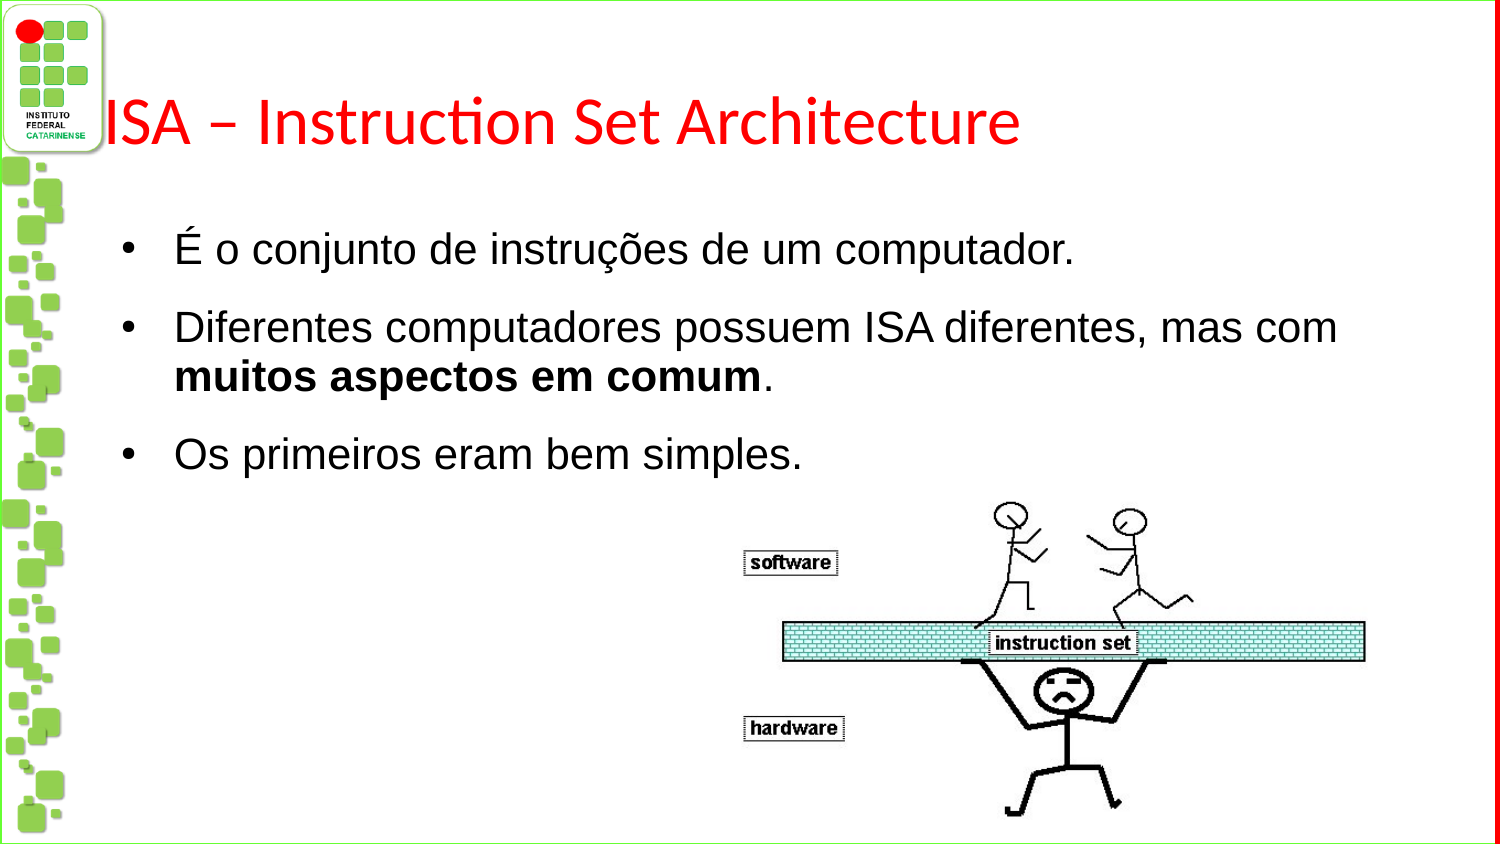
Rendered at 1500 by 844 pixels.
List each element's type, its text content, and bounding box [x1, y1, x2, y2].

list É o conjunto de instruções de um computador. Diferentes computadores possuem ISA diferentes, mas com muitos aspectos em comum. Os primeiros eram bem simples. [103, 224, 1397, 760]
title ISA – Instruction Set Architecture [103, 44, 1397, 208]
picture [0, 0, 1500, 844]
